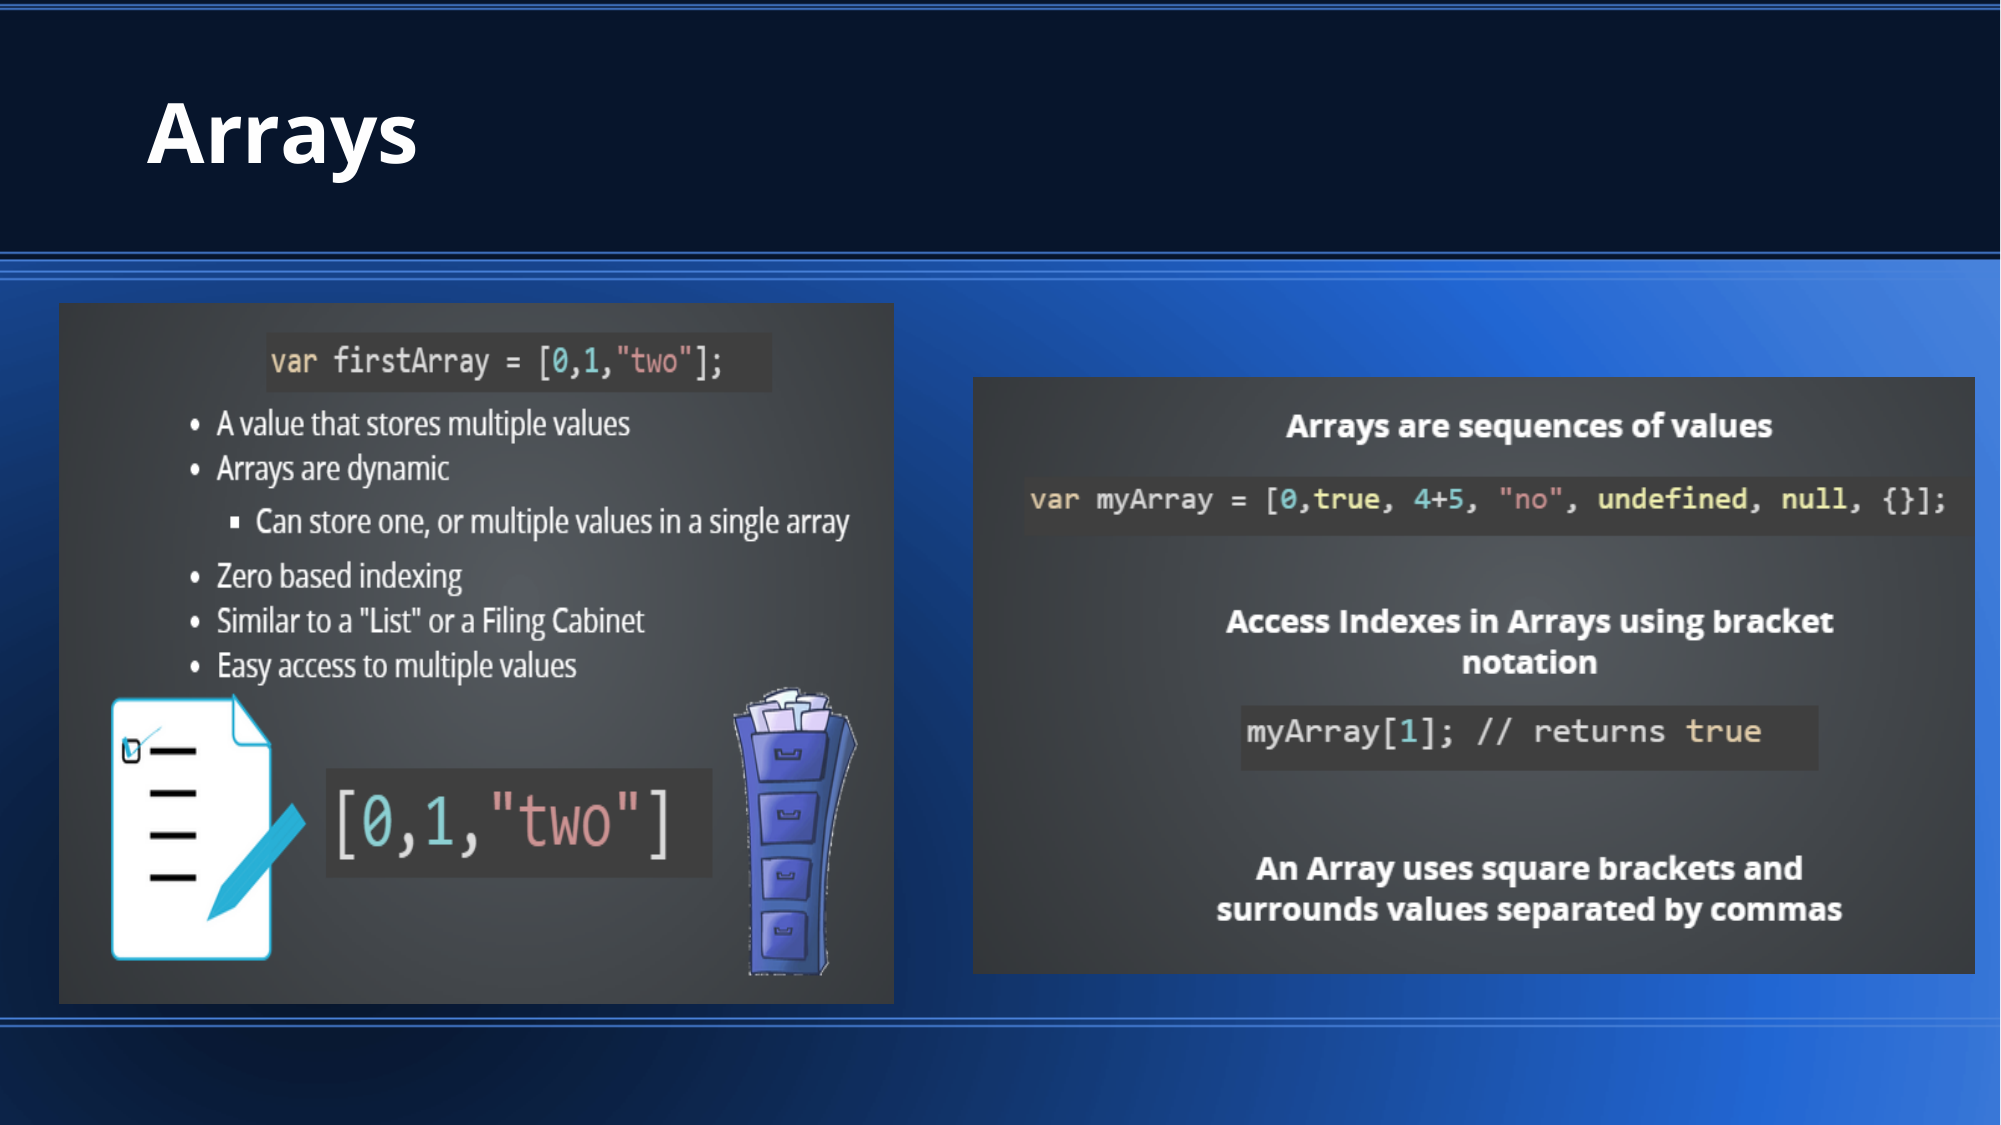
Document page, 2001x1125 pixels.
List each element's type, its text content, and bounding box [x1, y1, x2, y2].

title Arrays [132, 73, 1868, 233]
picture [0, 0, 2001, 1125]
